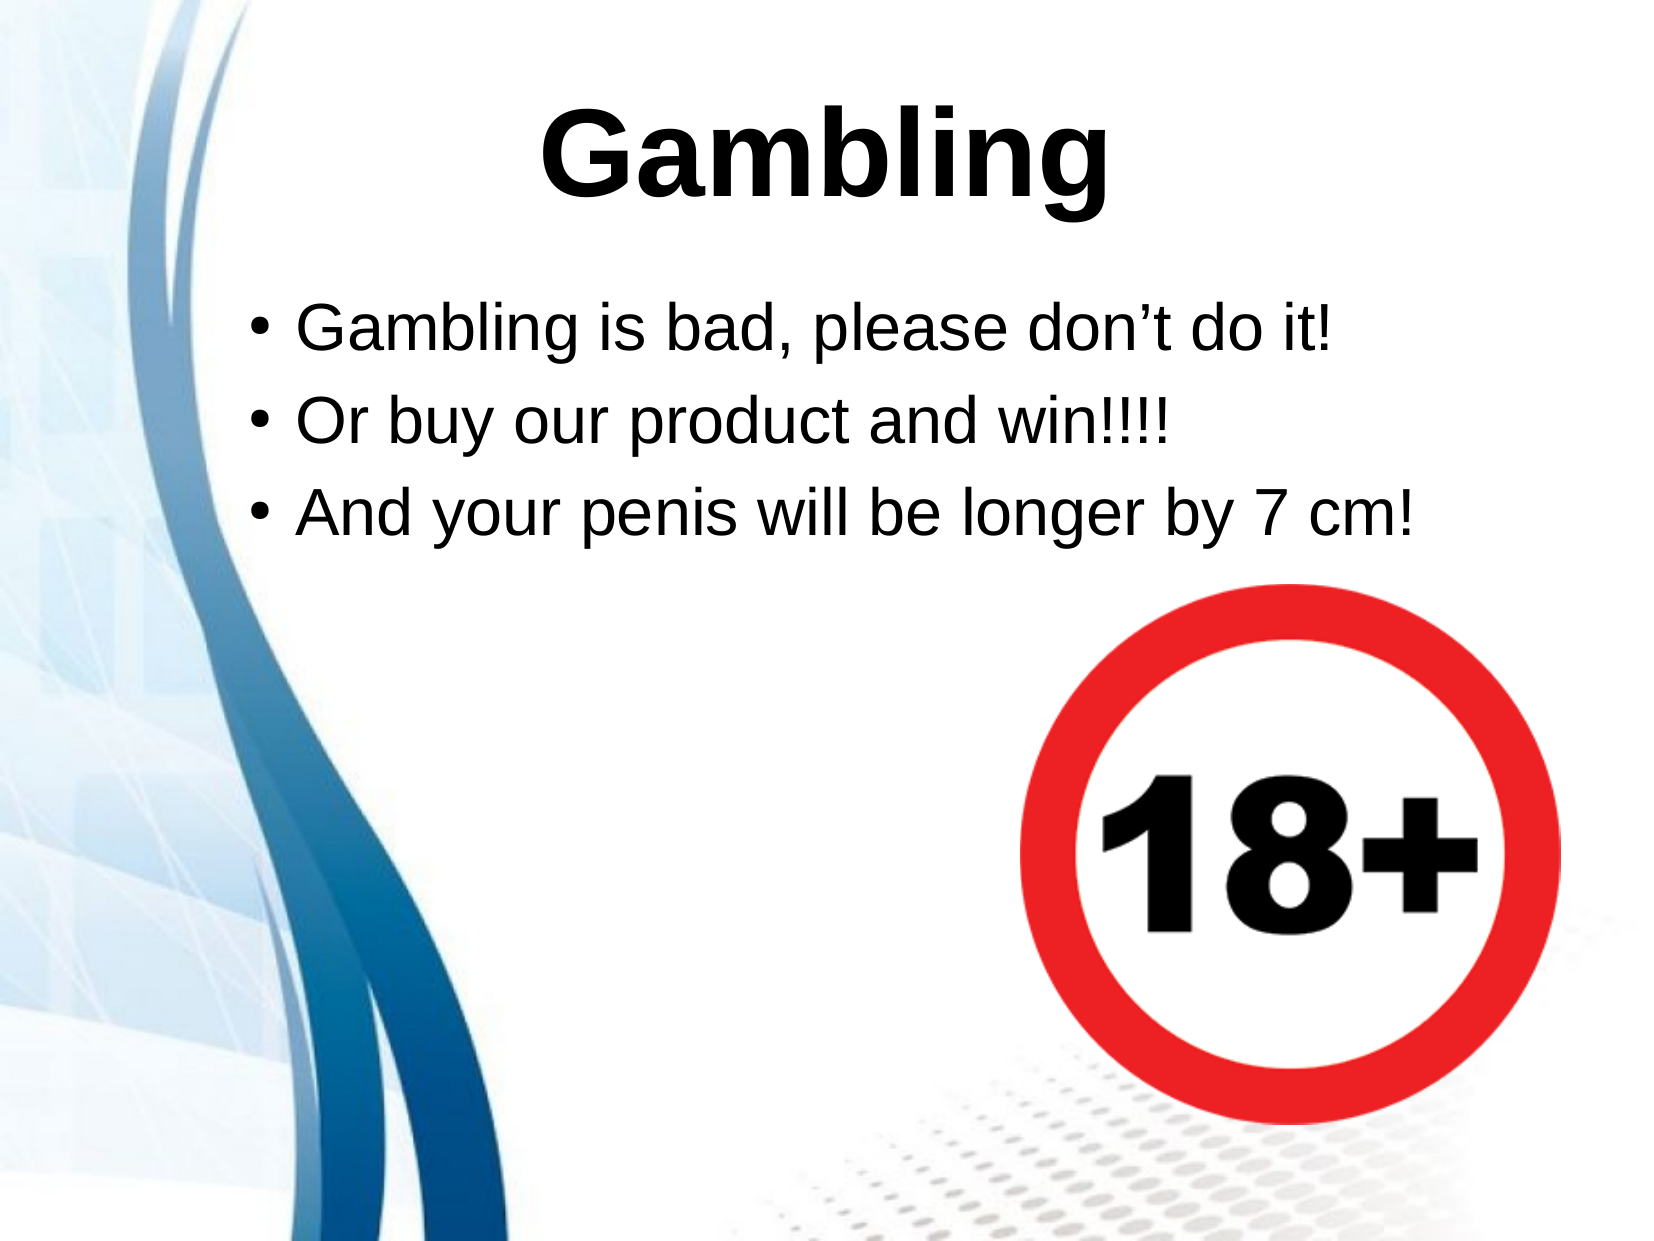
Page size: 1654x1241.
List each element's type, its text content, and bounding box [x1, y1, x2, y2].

title Gambling [82, 49, 1571, 257]
picture [0, 0, 1654, 1241]
list Gambling is bad, please don’t do it! Or buy our product and win!!!! And your penis will be longer by 7 cm! [82, 290, 1571, 1010]
